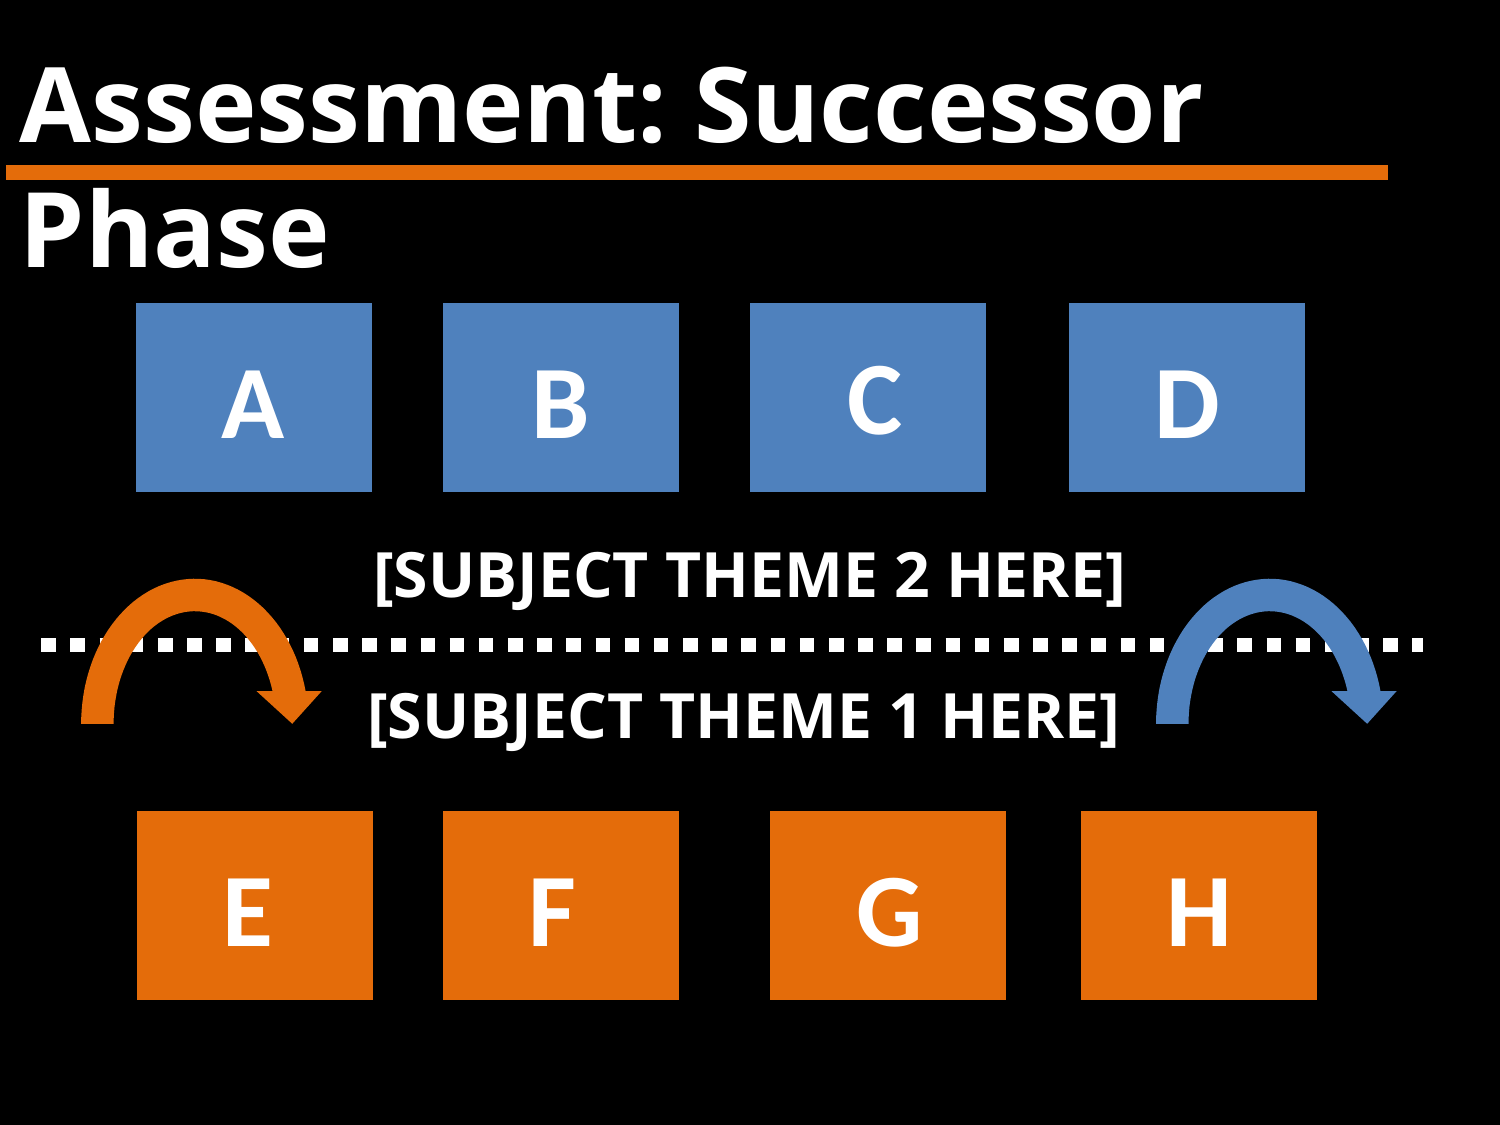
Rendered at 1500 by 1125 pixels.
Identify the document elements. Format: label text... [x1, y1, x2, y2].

text_box [137, 811, 373, 1000]
text_box [770, 811, 1006, 1000]
text_box F [513, 834, 609, 976]
text_box [136, 303, 372, 492]
text_box B [516, 326, 611, 468]
text_box [SUBJECT THEME 2 HERE] [301, 527, 1199, 618]
text_box A [206, 326, 302, 468]
text_box C [832, 322, 928, 465]
text_box H [1151, 834, 1247, 976]
text_box [1081, 811, 1317, 1000]
text_box [443, 303, 679, 492]
text_box [81, 578, 322, 724]
text_box E [207, 834, 303, 976]
text_box [1156, 578, 1397, 724]
text_box Assessment: Successor Phase [4, 31, 1483, 173]
text_box [SUBJECT THEME 1 HERE] [348, 668, 1140, 760]
text_box G [840, 834, 936, 976]
text_box D [1139, 326, 1235, 468]
text_box [443, 811, 679, 1000]
text_box [750, 303, 986, 492]
text_box [1069, 303, 1305, 492]
